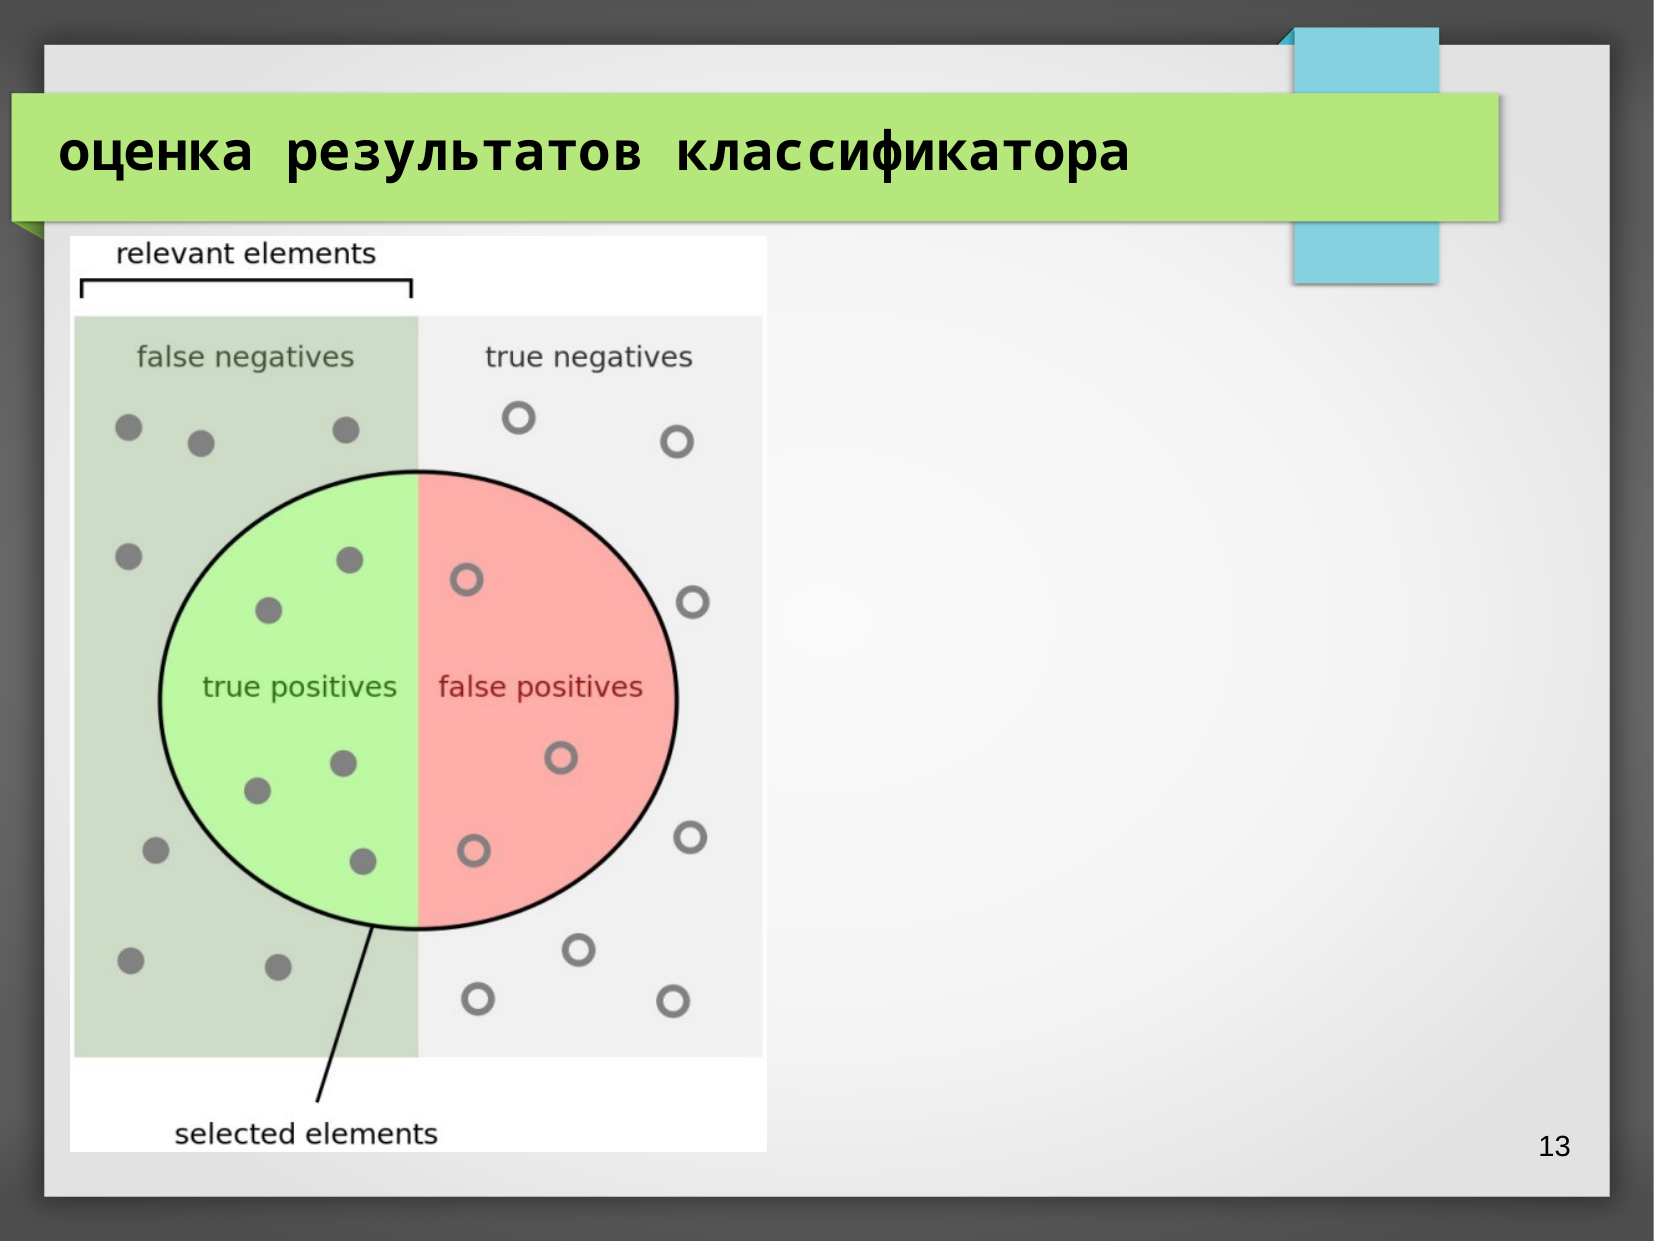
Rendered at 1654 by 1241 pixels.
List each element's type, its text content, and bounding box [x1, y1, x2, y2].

picture [0, 0, 1654, 1241]
title оценка результатов классификатора [59, 109, 1217, 190]
